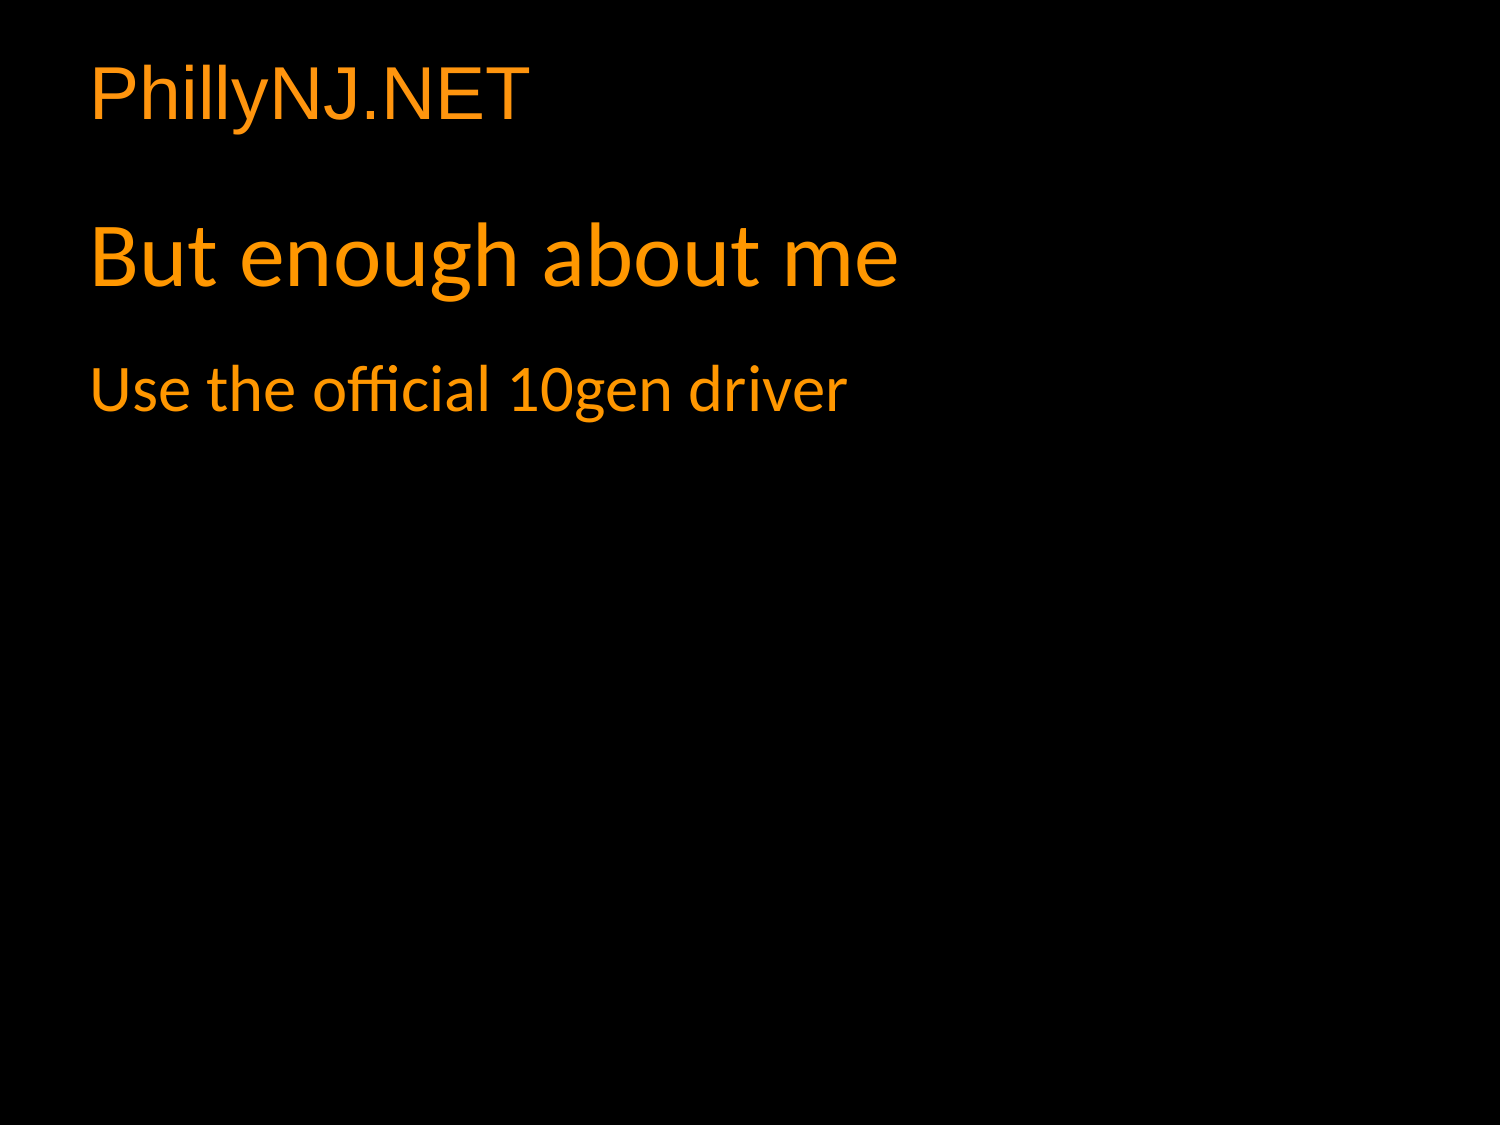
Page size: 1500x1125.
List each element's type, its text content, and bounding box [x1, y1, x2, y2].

title But enough about me [75, 131, 1426, 337]
list Use the official 10gen driver [75, 337, 1426, 1088]
